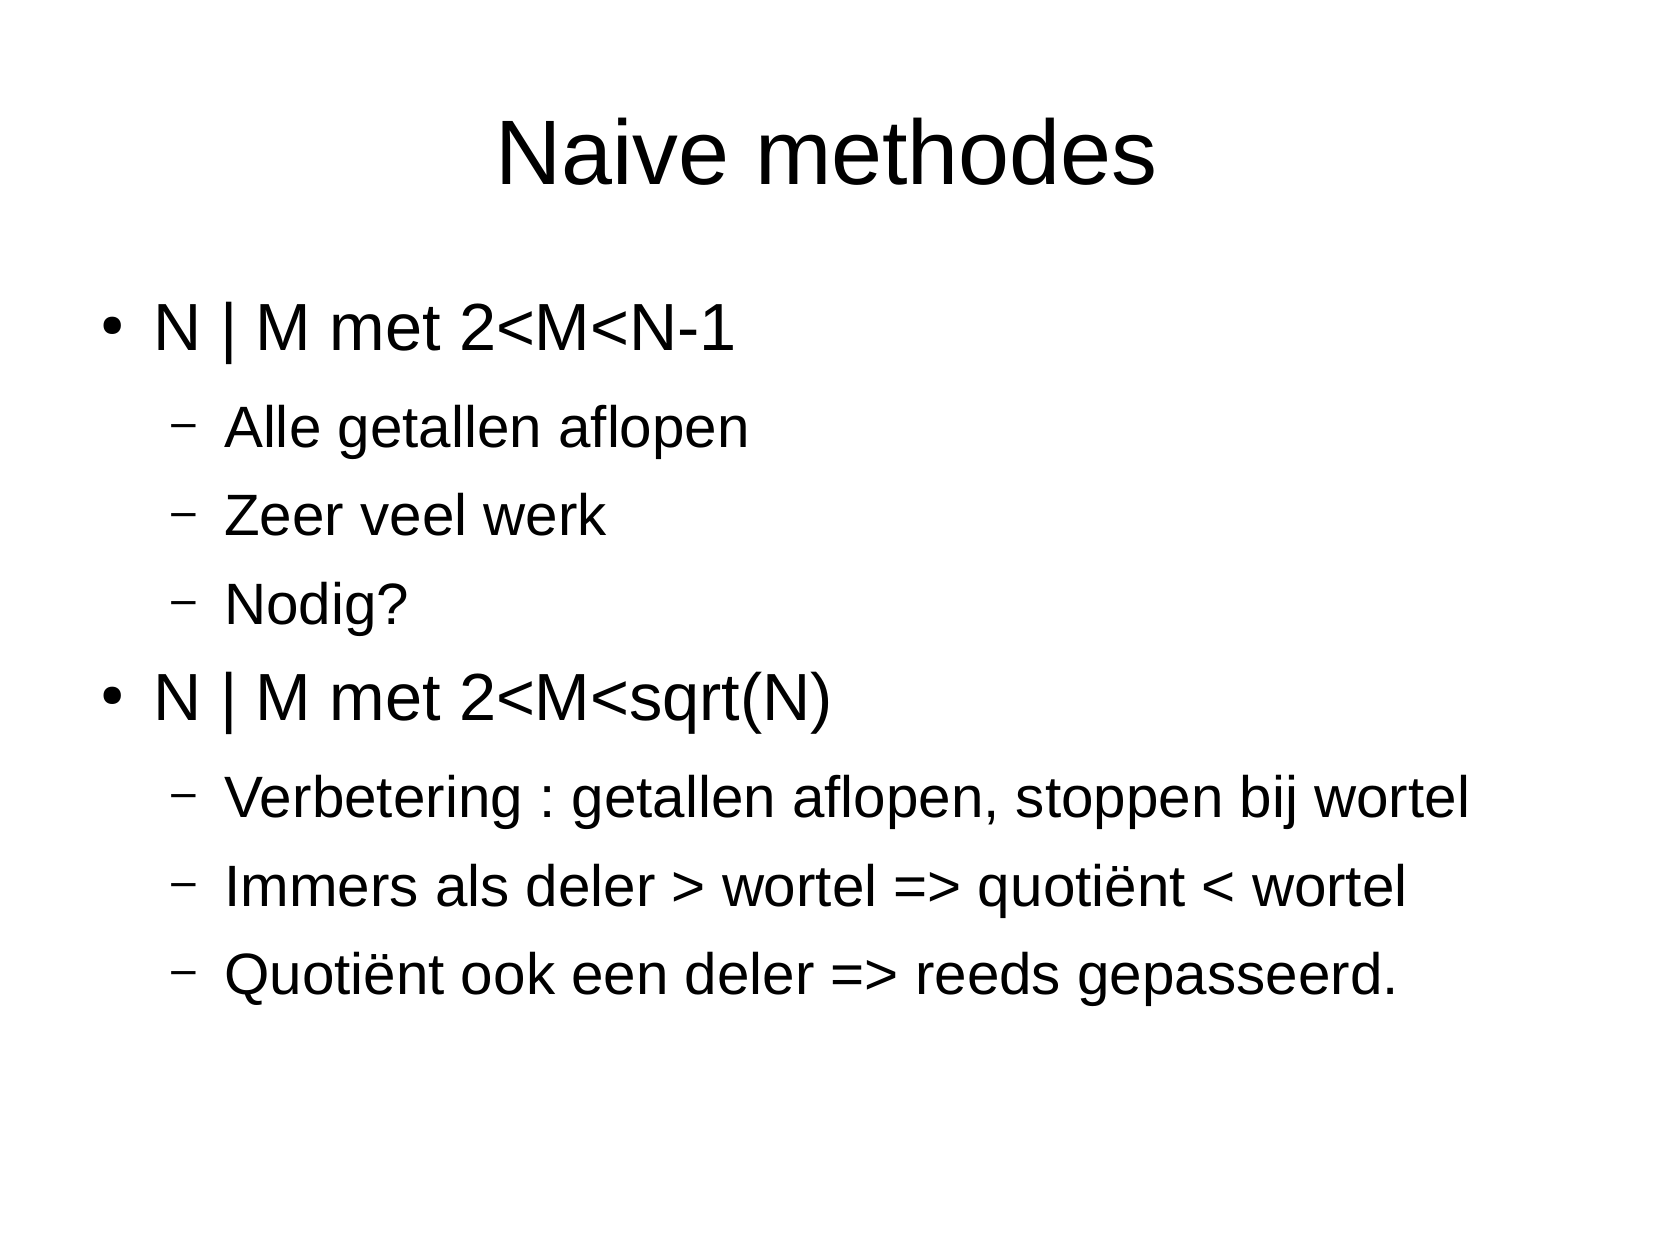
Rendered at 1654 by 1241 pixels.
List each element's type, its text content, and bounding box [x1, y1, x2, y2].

title Naive methodes [82, 49, 1571, 257]
list N | M met 2<M<N-1 Alle getallen aflopen Zeer veel werk Nodig? N | M met 2<M<sqrt(N) Verbetering : getallen aflopen, stoppen bij wortel Immers als deler > wortel => quotiënt < wortel Quotiënt ook een deler => reeds gepasseerd. [82, 290, 1571, 1010]
